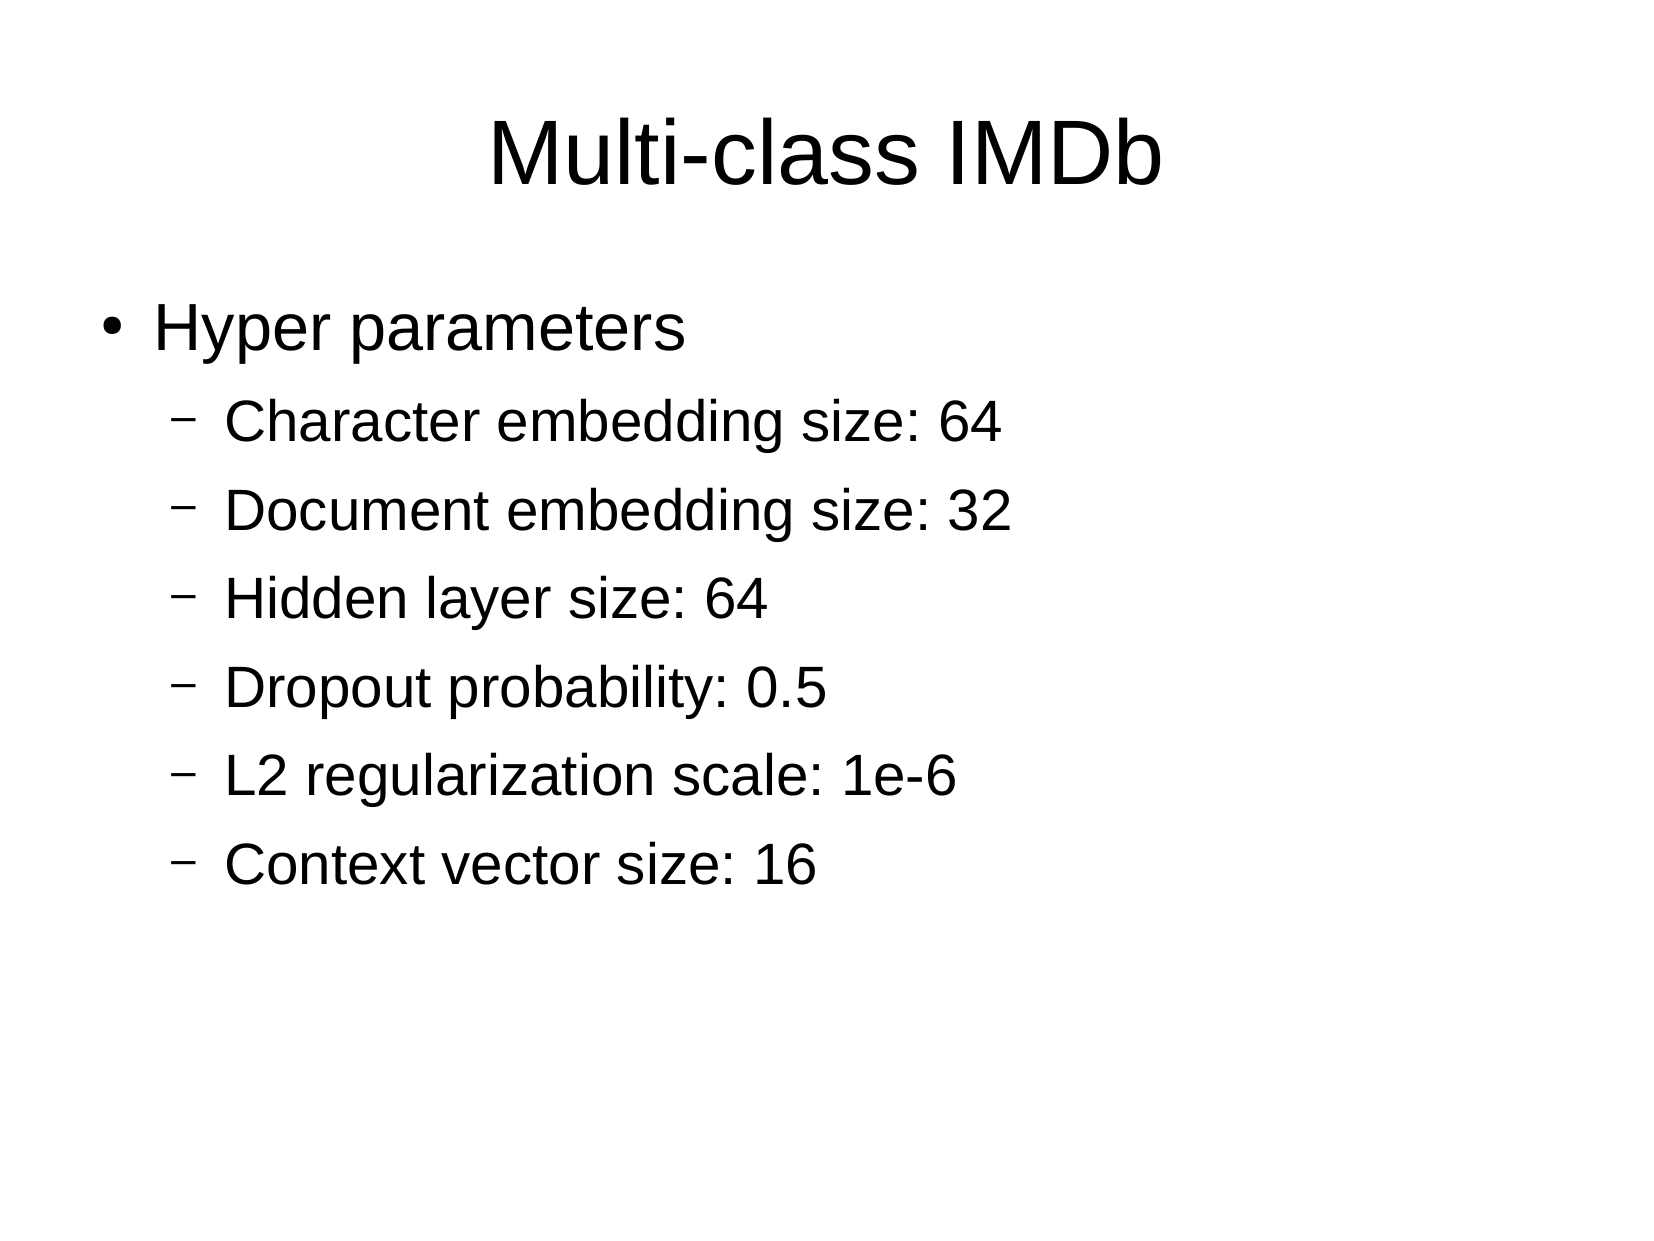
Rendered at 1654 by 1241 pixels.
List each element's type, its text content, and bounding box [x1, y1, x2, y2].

title Multi-class IMDb [82, 49, 1571, 257]
list Hyper parameters Character embedding size: 64 Document embedding size: 32 Hidden layer size: 64 Dropout probability: 0.5 L2 regularization scale: 1e-6 Context vector size: 16 [82, 290, 1571, 1010]
